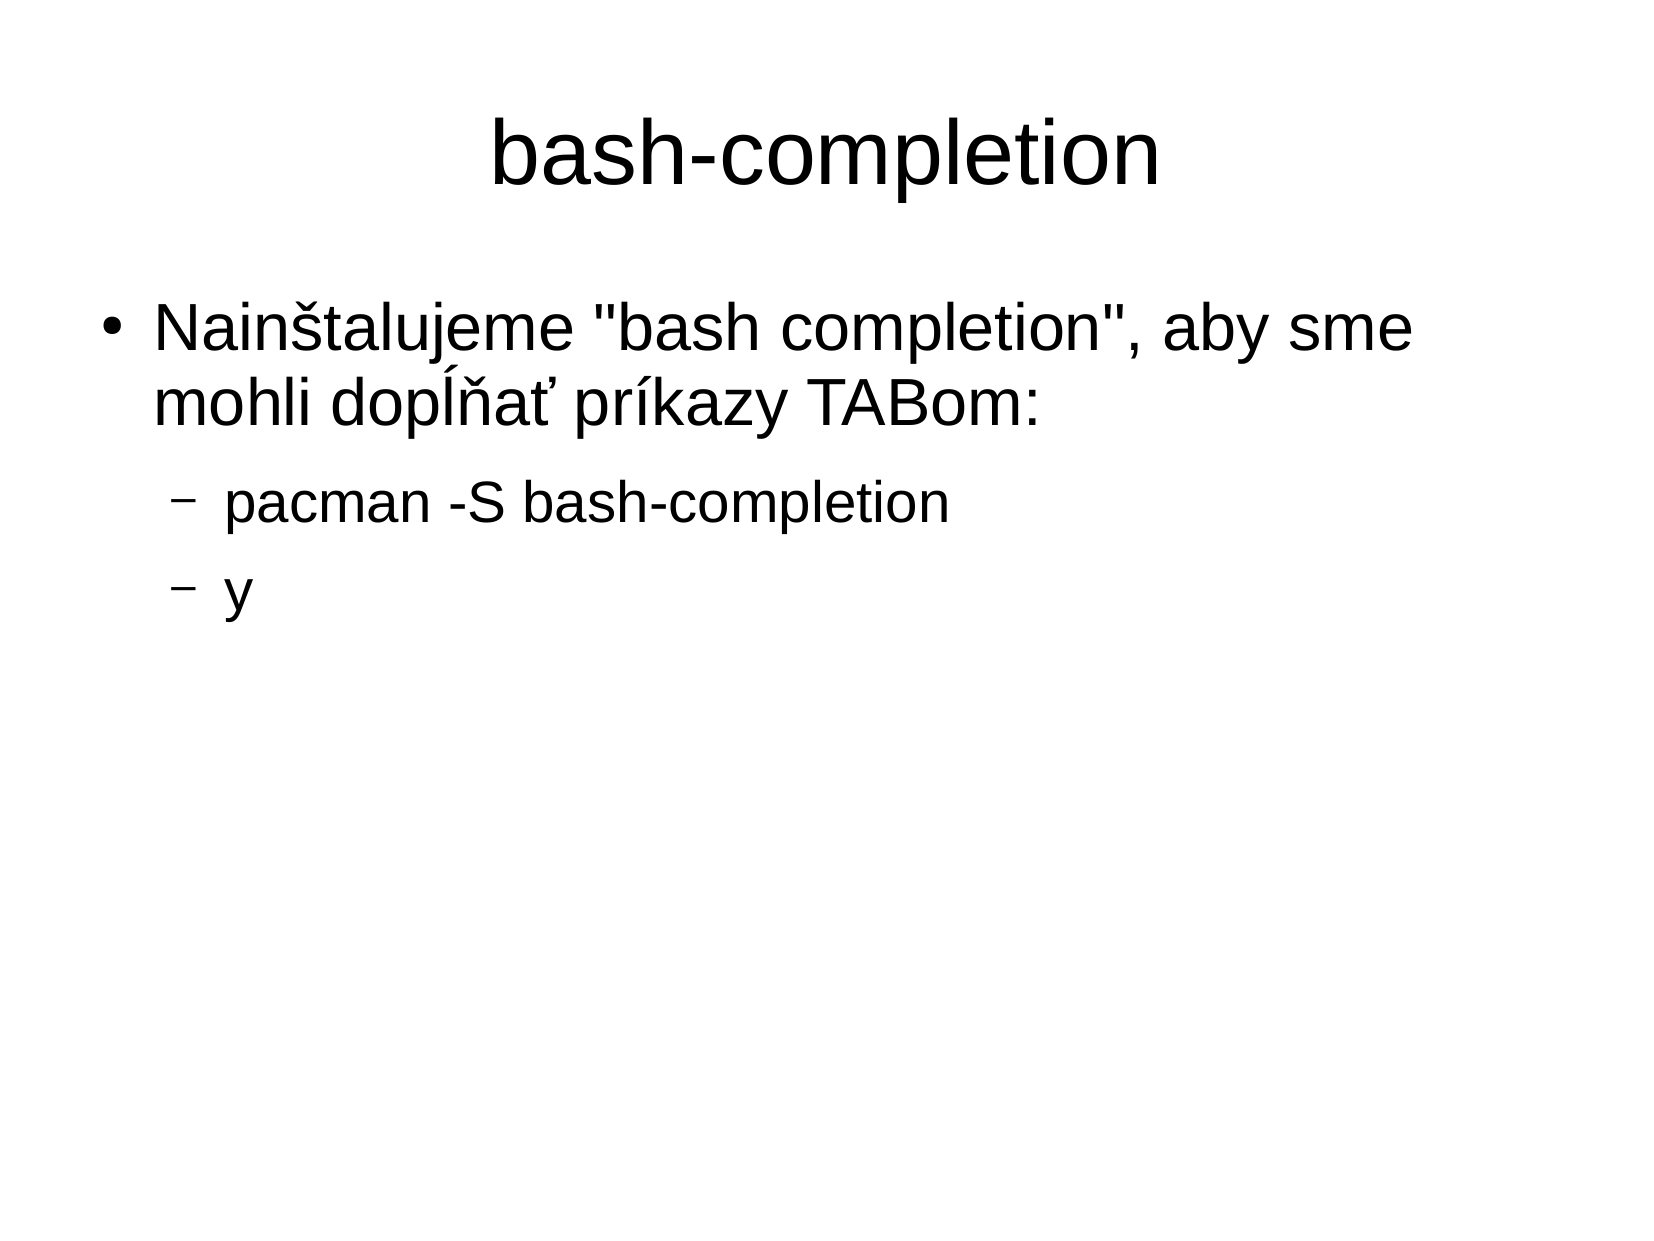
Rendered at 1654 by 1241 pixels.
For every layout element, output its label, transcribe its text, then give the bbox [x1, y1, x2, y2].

title bash-completion [82, 49, 1571, 257]
list Nainštalujeme "bash completion", aby sme mohli dopĺňať príkazy TABom: pacman -S bash-completion y [82, 290, 1571, 1010]
